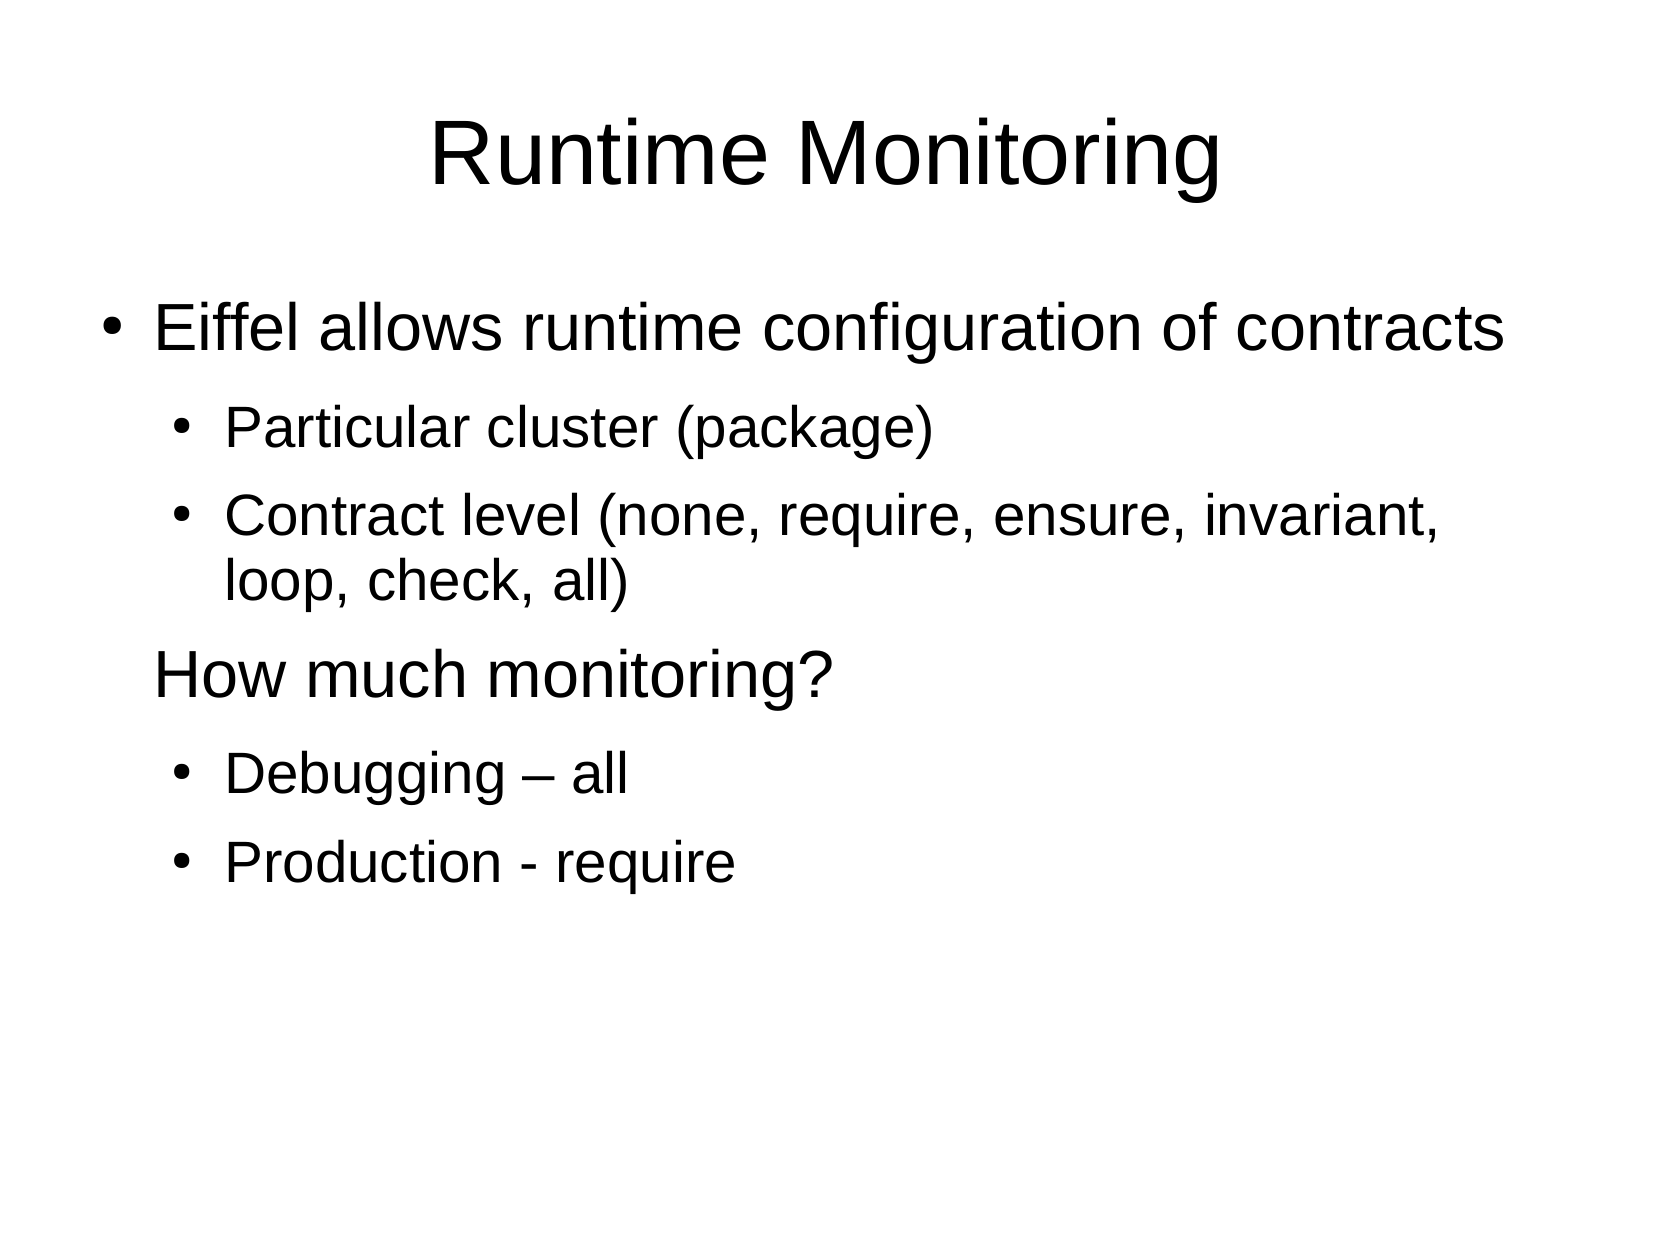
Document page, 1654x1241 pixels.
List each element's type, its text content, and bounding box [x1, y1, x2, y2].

title Runtime Monitoring [82, 56, 1571, 250]
list Eiffel allows runtime configuration of contracts Particular cluster (package) Contract level (none, require, ensure, invariant, loop, check, all) How much monitoring? Debugging – all Production - require [82, 290, 1571, 1094]
